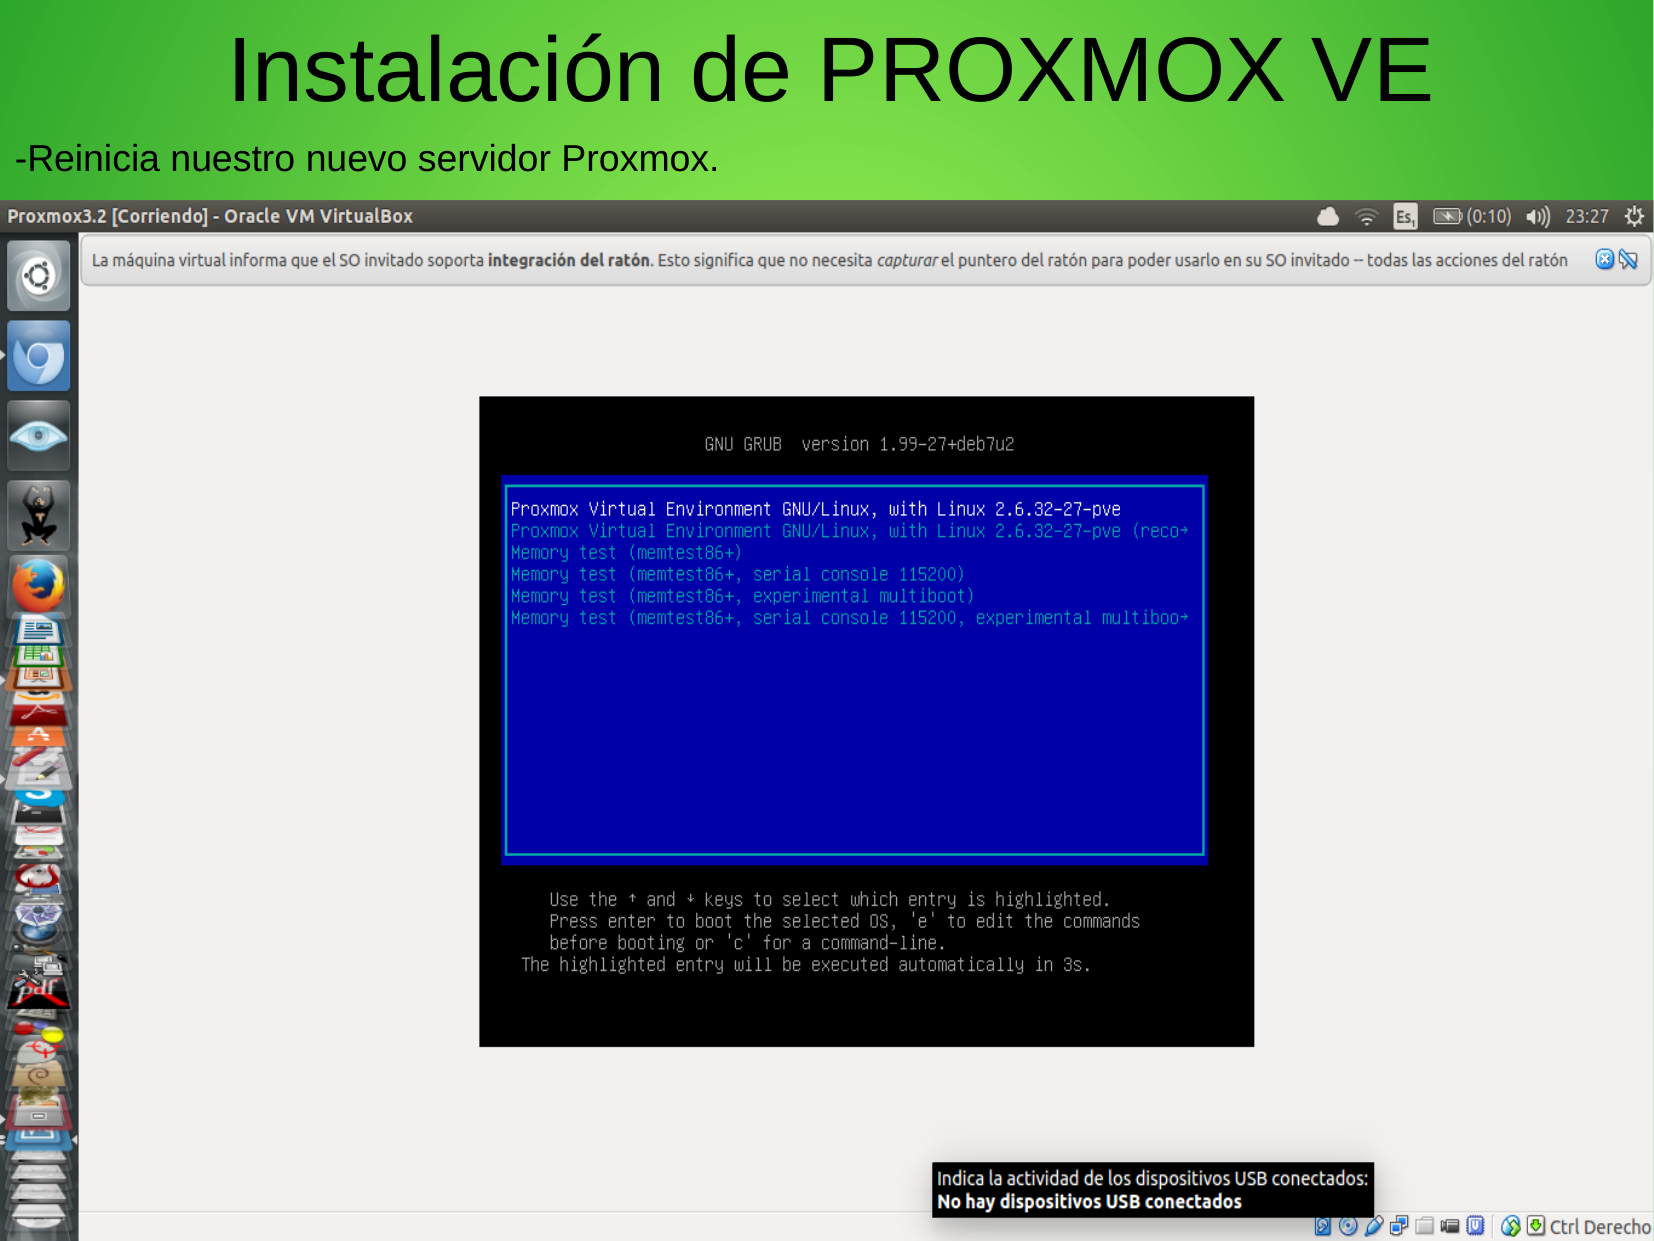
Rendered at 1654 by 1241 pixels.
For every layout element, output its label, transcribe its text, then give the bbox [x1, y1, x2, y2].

text_box -Reinicia nuestro nuevo servidor Proxmox. [0, 129, 1654, 188]
picture [0, 0, 1654, 129]
text_box Instalación de PROXMOX VE [212, 11, 1452, 129]
picture [0, 188, 1654, 1241]
